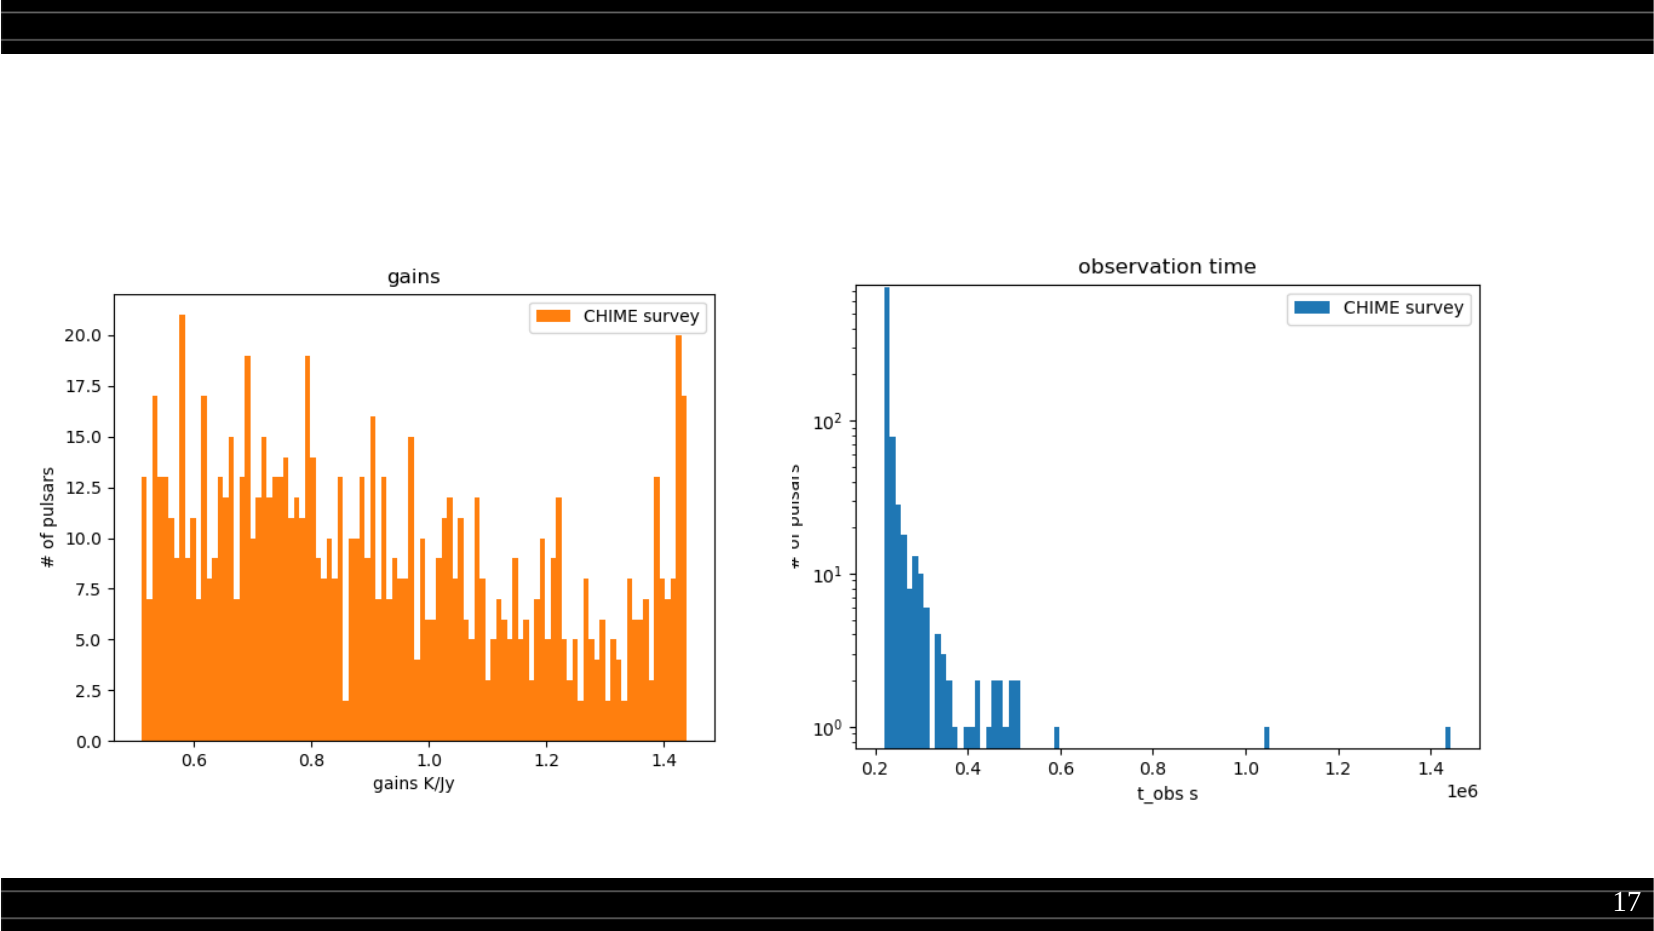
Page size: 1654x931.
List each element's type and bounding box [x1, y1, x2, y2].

picture [1, 878, 1654, 931]
picture [1, 0, 1654, 54]
picture [17, 212, 1560, 815]
